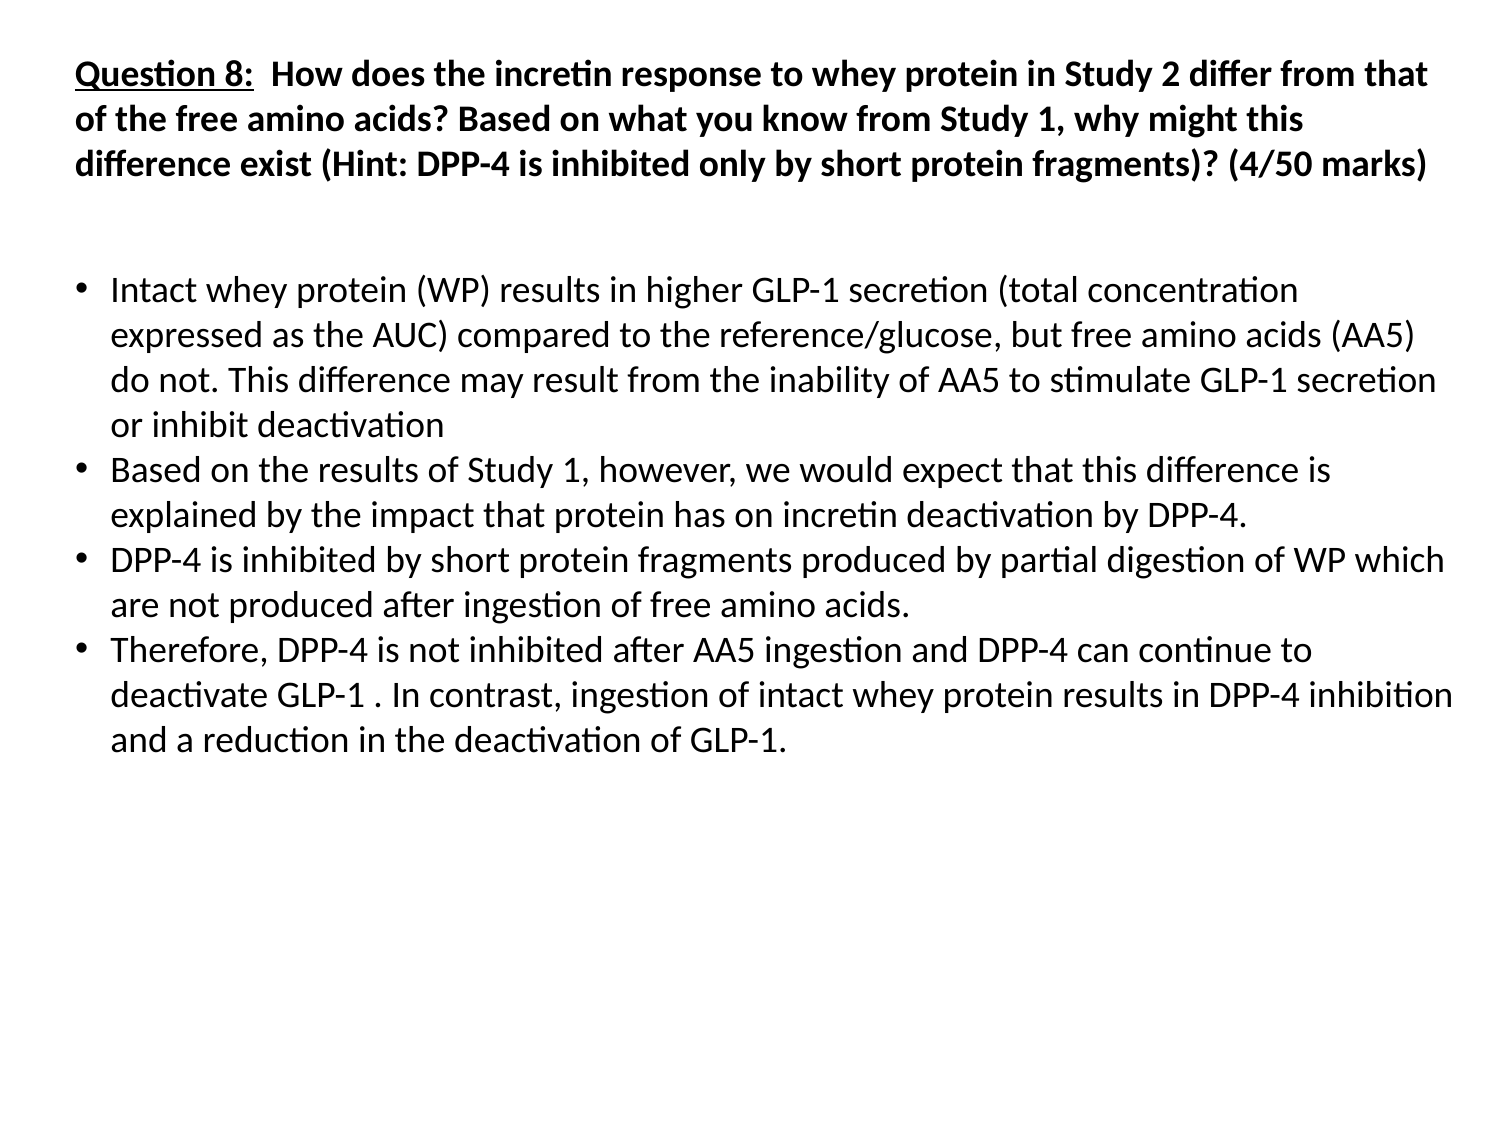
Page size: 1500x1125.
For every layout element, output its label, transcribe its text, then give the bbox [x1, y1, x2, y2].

text_box Question 8: How does the incretin response to whey protein in Study 2 differ from that of the free amino acids? Based on what you know from Study 1, why might this difference exist (Hint: DPP-4 is inhibited only by short protein fragments)? (4/50 marks) [60, 41, 1478, 242]
text_box Intact whey protein (WP) results in higher GLP-1 secretion (total concentration expressed as the AUC) compared to the reference/glucose, but free amino acids (AA5) do not. This difference may result from the inability of AA5 to stimulate GLP-1 secretion or inhibit deactivation Based on the results of Study 1, however, we would expect that this difference is explained by the impact that protein has on incretin deactivation by DPP-4. DPP-4 is inhibited by short protein fragments produced by partial digestion of WP which are not produced after ingestion of free amino acids. Therefore, DPP-4 is not inhibited after AA5 ingestion and DPP-4 can continue to deactivate GLP-1 . In contrast, ingestion of intact whey protein results in DPP-4 inhibition and a reduction in the deactivation of GLP-1. [60, 242, 1473, 1125]
